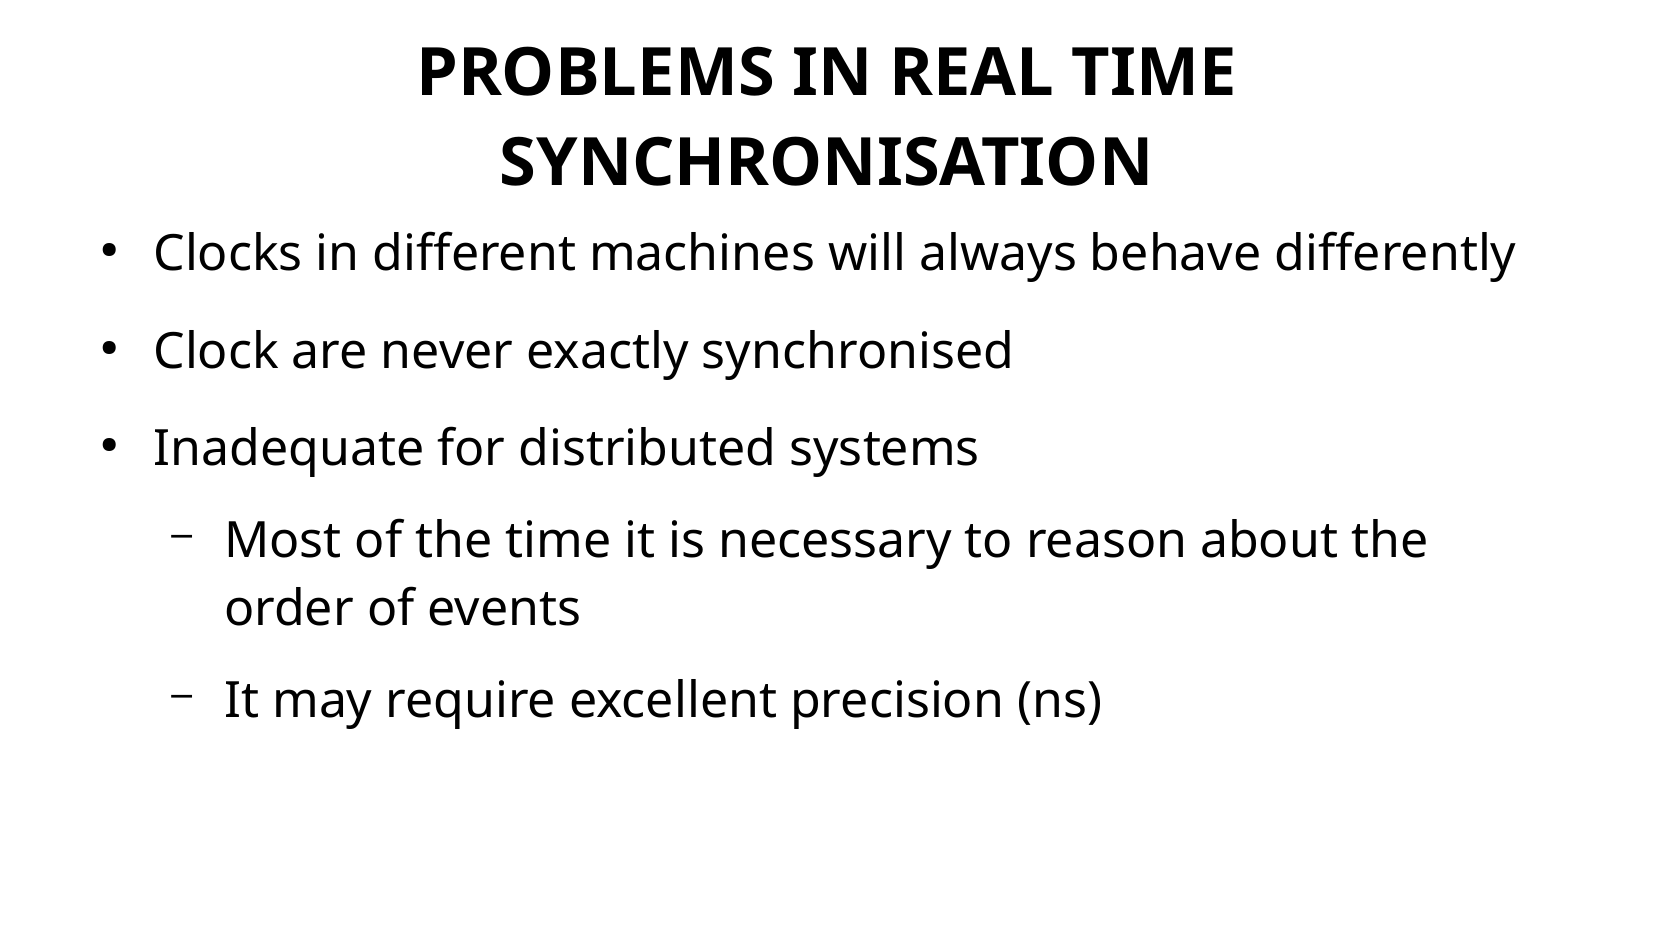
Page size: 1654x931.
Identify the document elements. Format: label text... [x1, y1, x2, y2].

list Clocks in different machines will always behave differently Clock are never exactly synchronised Inadequate for distributed systems Most of the time it is necessary to reason about the order of events It may require excellent precision (ns) [82, 217, 1571, 757]
title PROBLEMS IN REAL TIME SYNCHRONISATION [82, 33, 1571, 196]
